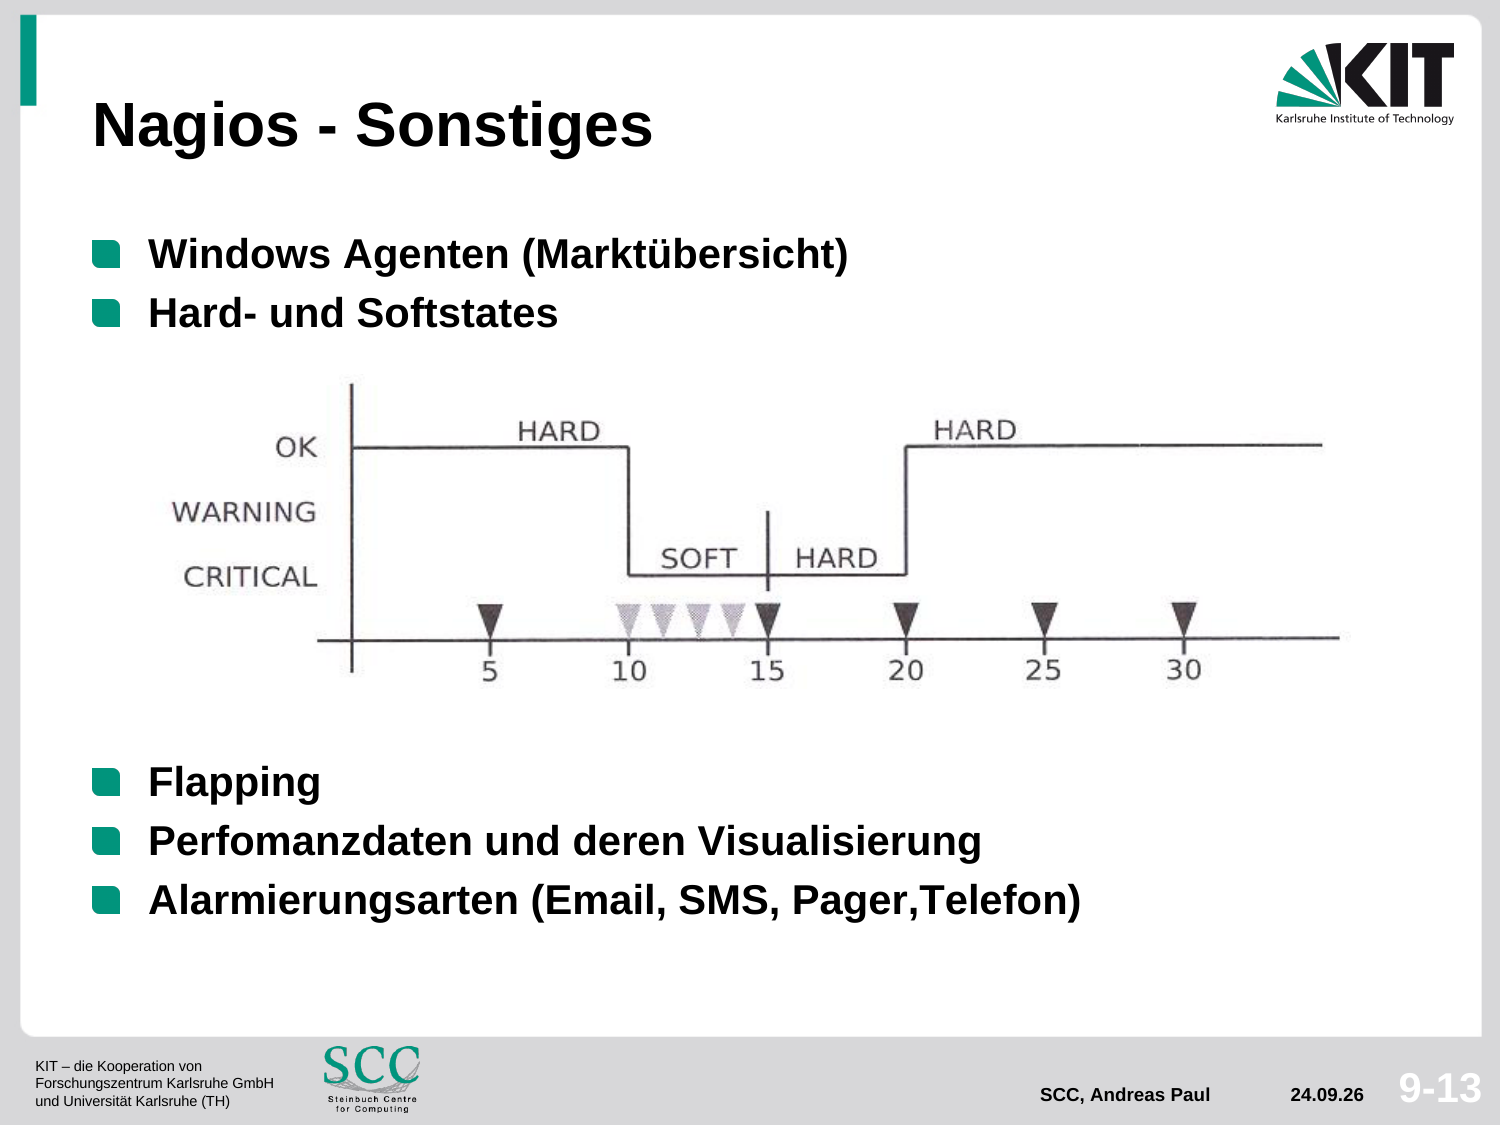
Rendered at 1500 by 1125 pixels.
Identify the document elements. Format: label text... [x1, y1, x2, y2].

title Nagios - Sonstiges [92, 48, 1147, 199]
picture [0, 0, 1500, 1125]
list Windows Agenten (Marktübersicht) Hard- und Softstates Flapping Perfomanzdaten und deren Visualisierung Alarmierungsarten (Email, SMS, Pager,Telefon) [92, 228, 1442, 957]
